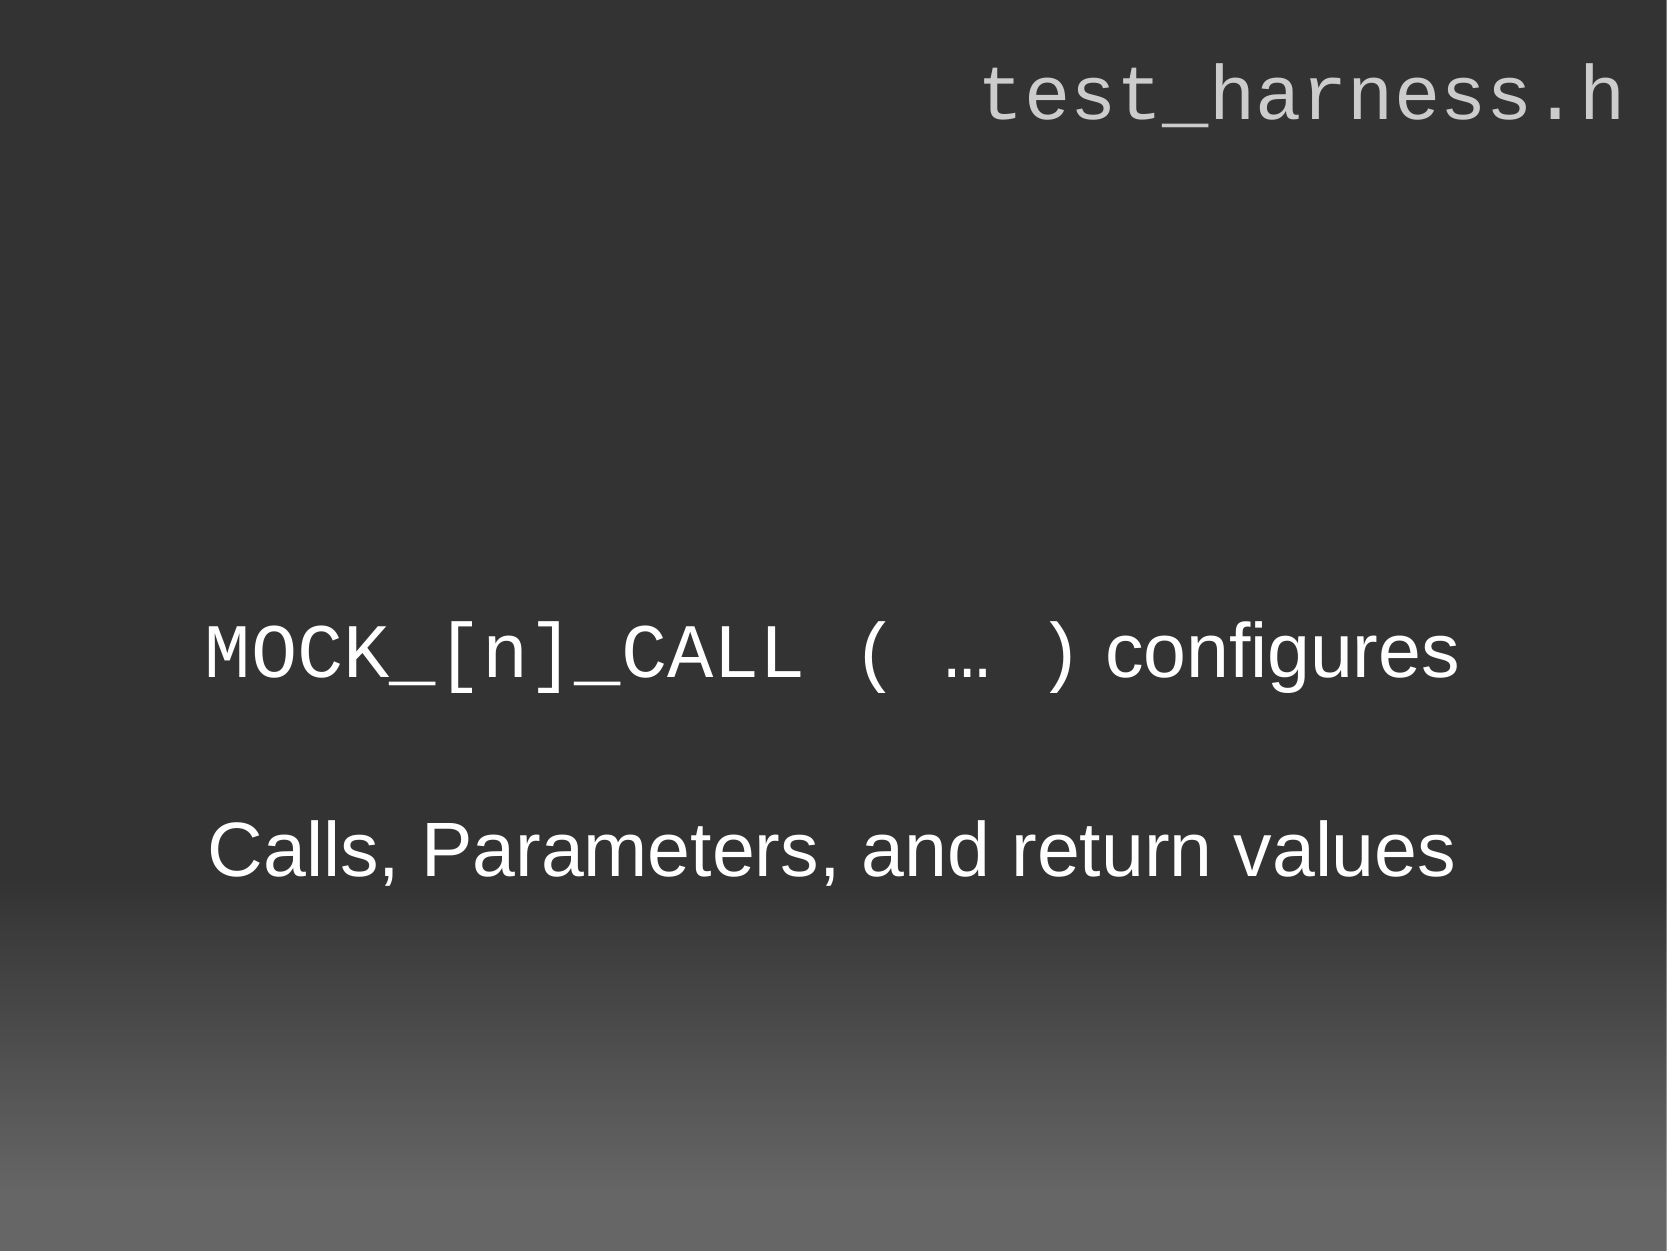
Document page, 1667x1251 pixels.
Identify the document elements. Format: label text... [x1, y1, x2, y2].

title test_harness.h [39, 49, 1626, 240]
list MOCK_[n]_CALL ( … ) configures Calls, Parameters, and return values [39, 299, 1626, 1199]
picture [0, 0, 1667, 1251]
